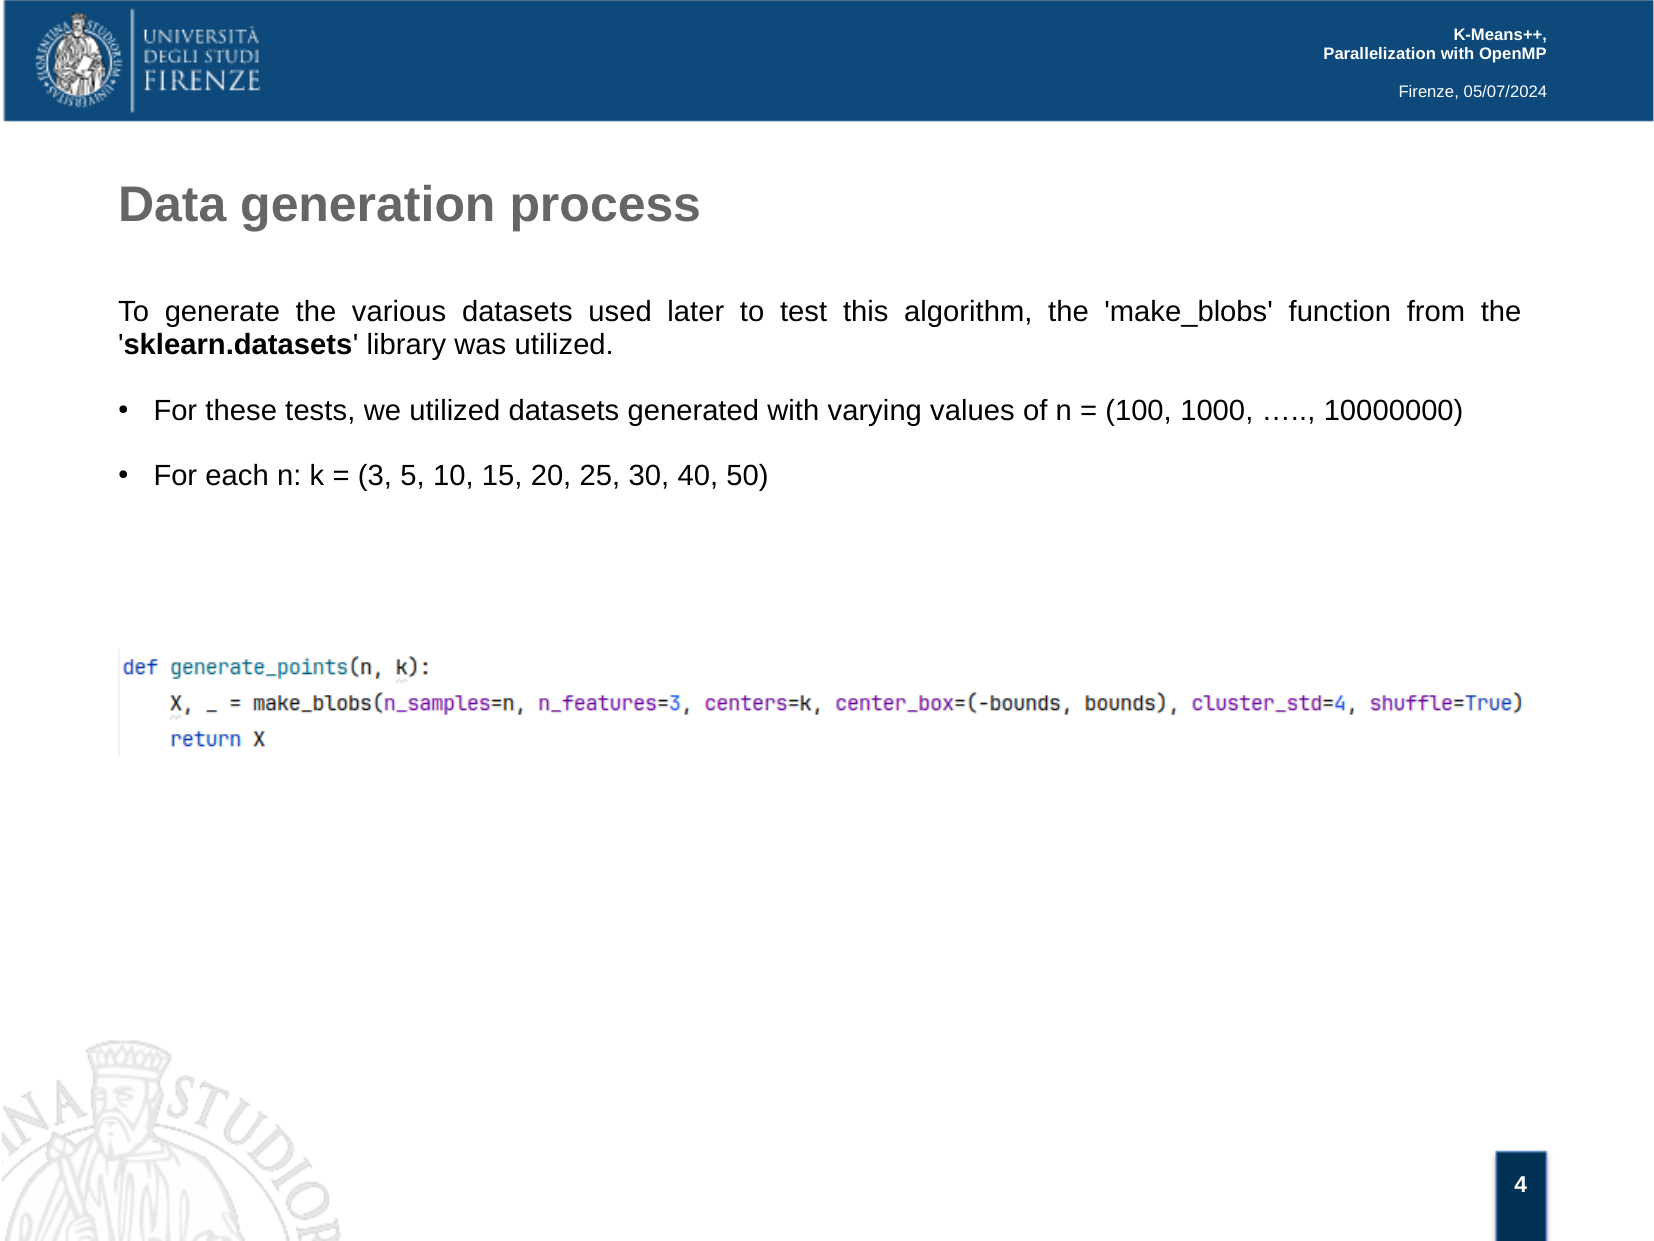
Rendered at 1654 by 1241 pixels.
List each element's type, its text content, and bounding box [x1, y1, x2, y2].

text_box 4 [1505, 1160, 1536, 1208]
picture [2, 0, 1654, 1241]
text_box K-Means++, Parallelization with OpenMP Firenze, 05/07/2024 [685, 24, 1548, 102]
text_box Data generation process [118, 148, 981, 295]
text_box To generate the various datasets used later to test this algorithm, the 'make_blobs' function from the 'sklearn.datasets' library was utilized.​ For these tests, we utilized datasets generated with varying values of n = (100, 1000, ….., 10000000)​ For each n: k = (3, 5, 10, 15, 20, 25, 30, 40, 50) ​ ​ [118, 295, 1524, 624]
